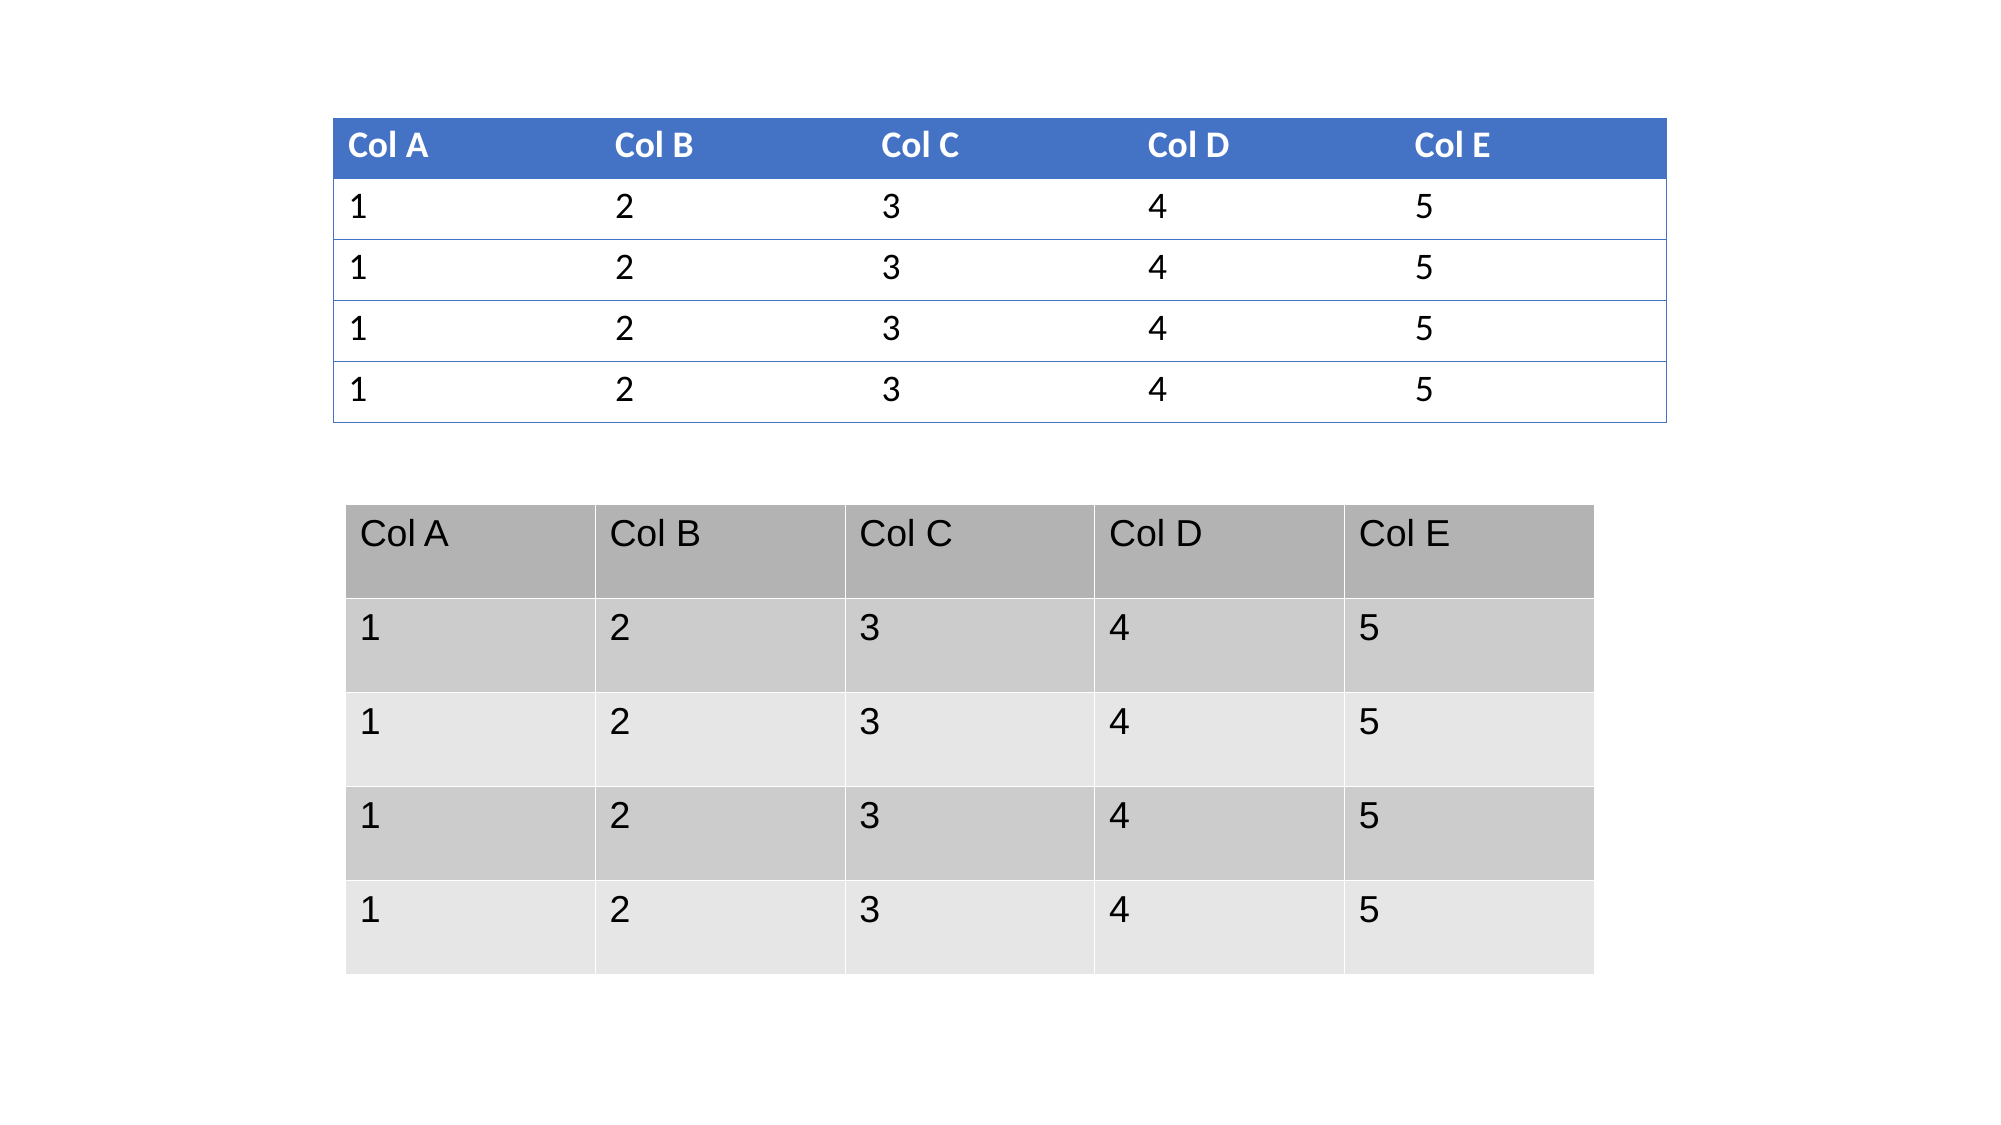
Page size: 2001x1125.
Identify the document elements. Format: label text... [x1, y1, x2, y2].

table_cell 2 [596, 599, 845, 692]
table_header Col D [1133, 119, 1400, 178]
table_cell 3 [867, 301, 1133, 361]
table_cell 2 [596, 881, 845, 974]
table_cell 5 [1345, 787, 1594, 880]
table_cell 5 [1400, 301, 1666, 361]
table_cell 3 [846, 881, 1094, 974]
table_header Col C [867, 119, 1133, 178]
table_header Col E [1400, 119, 1666, 178]
table_cell 4 [1133, 301, 1400, 361]
table_cell 4 [1095, 599, 1344, 692]
table_cell 1 [334, 301, 600, 361]
table_cell 1 [334, 362, 600, 422]
table_cell 2 [600, 362, 867, 422]
table_cell 4 [1133, 179, 1400, 239]
table_cell 4 [1095, 693, 1344, 786]
table_cell 1 [346, 881, 595, 974]
table_header Col B [600, 119, 867, 178]
table_cell 1 [346, 693, 595, 786]
table_cell 3 [867, 240, 1133, 300]
table_header Col C [846, 505, 1094, 598]
table_cell 4 [1133, 240, 1400, 300]
table_cell 5 [1400, 362, 1666, 422]
table_cell 4 [1095, 787, 1344, 880]
table_cell 3 [867, 179, 1133, 239]
table_cell 3 [846, 787, 1094, 880]
table_cell 2 [600, 240, 867, 300]
table_cell 3 [867, 362, 1133, 422]
table_header Col A [334, 119, 600, 178]
table_header Col B [596, 505, 845, 598]
table_cell 2 [600, 301, 867, 361]
table_cell 5 [1400, 179, 1666, 239]
table_cell 5 [1345, 881, 1594, 974]
table_cell 4 [1095, 881, 1344, 974]
table_cell 1 [346, 599, 595, 692]
table_cell 4 [1133, 362, 1400, 422]
table_cell 5 [1345, 599, 1594, 692]
table_cell 2 [596, 787, 845, 880]
table_cell 3 [846, 693, 1094, 786]
table_cell 2 [596, 693, 845, 786]
table_cell 1 [334, 179, 600, 239]
table_cell 1 [334, 240, 600, 300]
table_cell 5 [1345, 693, 1594, 786]
table_cell 3 [846, 599, 1094, 692]
table_header Col D [1095, 505, 1344, 598]
table_cell 2 [600, 179, 867, 239]
table_header Col E [1345, 505, 1594, 598]
table_cell 5 [1400, 240, 1666, 300]
table_header Col A [346, 505, 595, 598]
table_cell 1 [346, 787, 595, 880]
